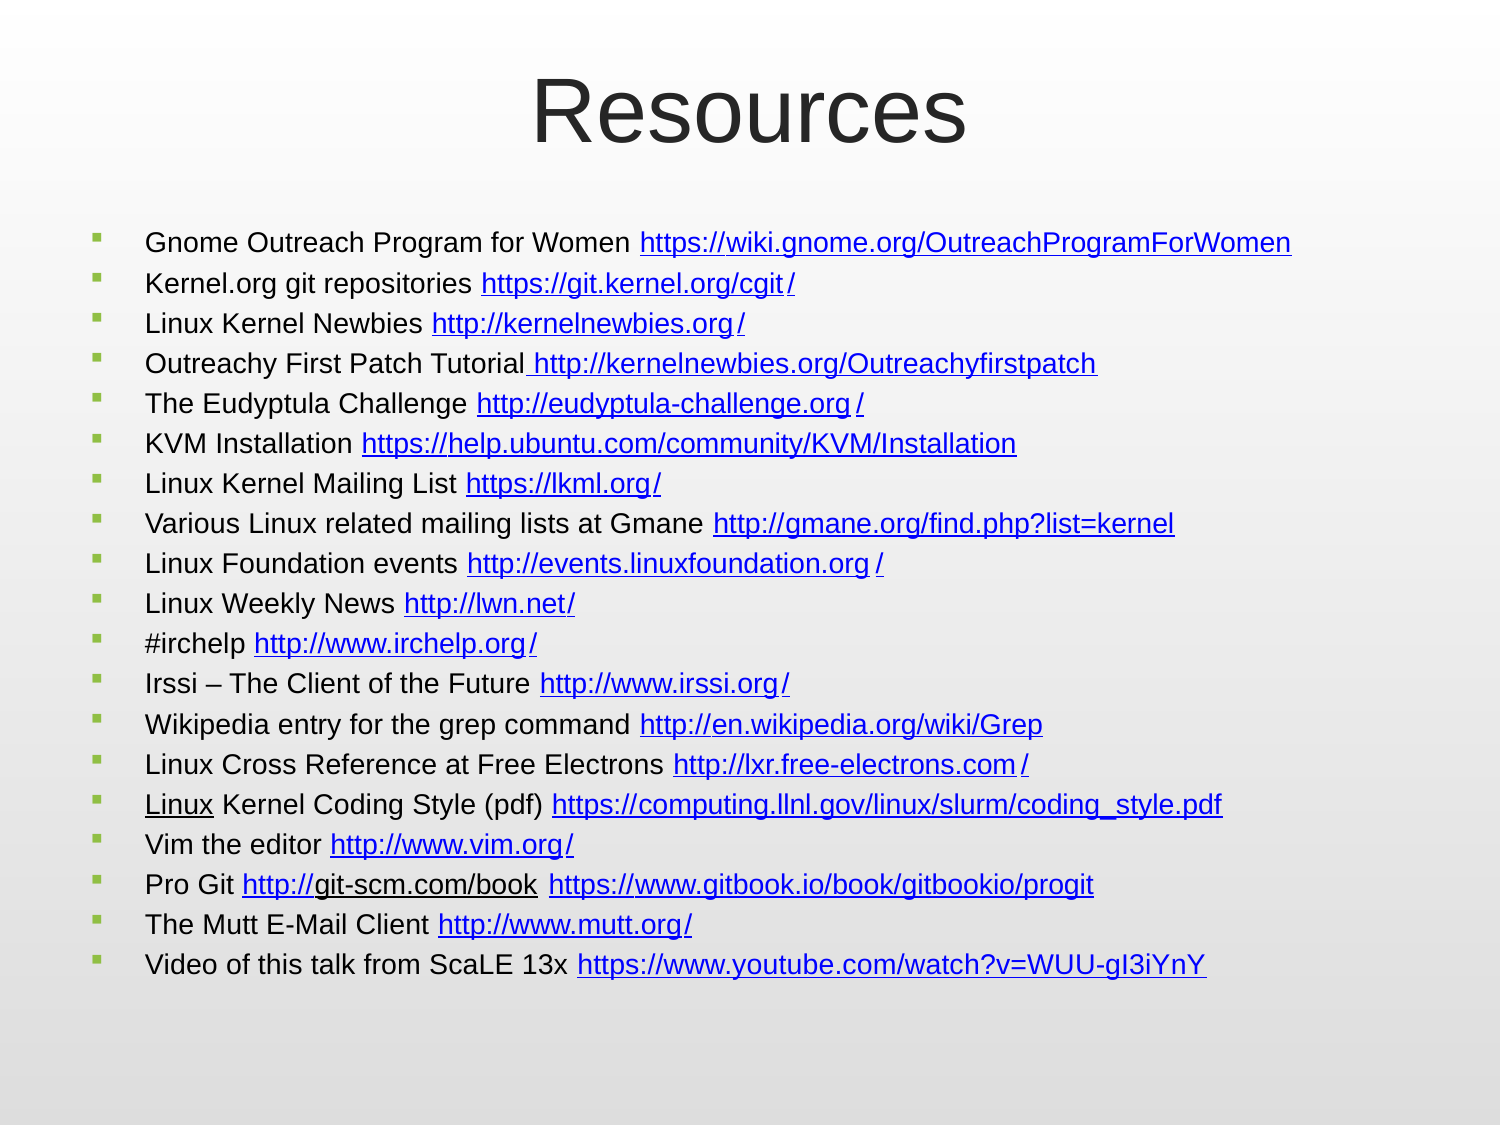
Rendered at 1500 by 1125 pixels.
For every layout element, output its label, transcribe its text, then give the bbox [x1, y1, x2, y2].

title Resources [75, 19, 1425, 191]
list Gnome Outreach Program for Women https://wiki.gnome.org/OutreachProgramForWomen Kernel.org git repositories https://git.kernel.org/cgit/ Linux Kernel Newbies http://kernelnewbies.org/ Outreachy First Patch Tutorial http://kernelnewbies.org/Outreachyfirstpatch The Eudyptula Challenge http://eudyptula-challenge.org/ KVM Installation https://help.ubuntu.com/community/KVM/Installation Linux Kernel Mailing List https://lkml.org/ Various Linux related mailing lists at Gmane http://gmane.org/find.php?list=kernel Linux Foundation events http://events.linuxfoundation.org/ Linux Weekly News http://lwn.net/ #irchelp http://www.irchelp.org/ Irssi – The Client of the Future http://www.irssi.org/ Wikipedia entry for the grep command http://en.wikipedia.org/wiki/Grep Linux Cross Reference at Free Electrons http://lxr.free-electrons.com/ Linux Kernel Coding Style (pdf) https://computing.llnl.gov/linux/slurm/coding_style.pdf Vim the editor http://www.vim.org/ Pro Git http://git-scm.com/book https://www.gitbook.io/book/gitbookio/progit The Mutt E-Mail Client http://www.mutt.org/ Video of this talk from ScaLE 13x https://www.youtube.com/watch?v=WUU-gI3iYnY [75, 216, 1425, 995]
